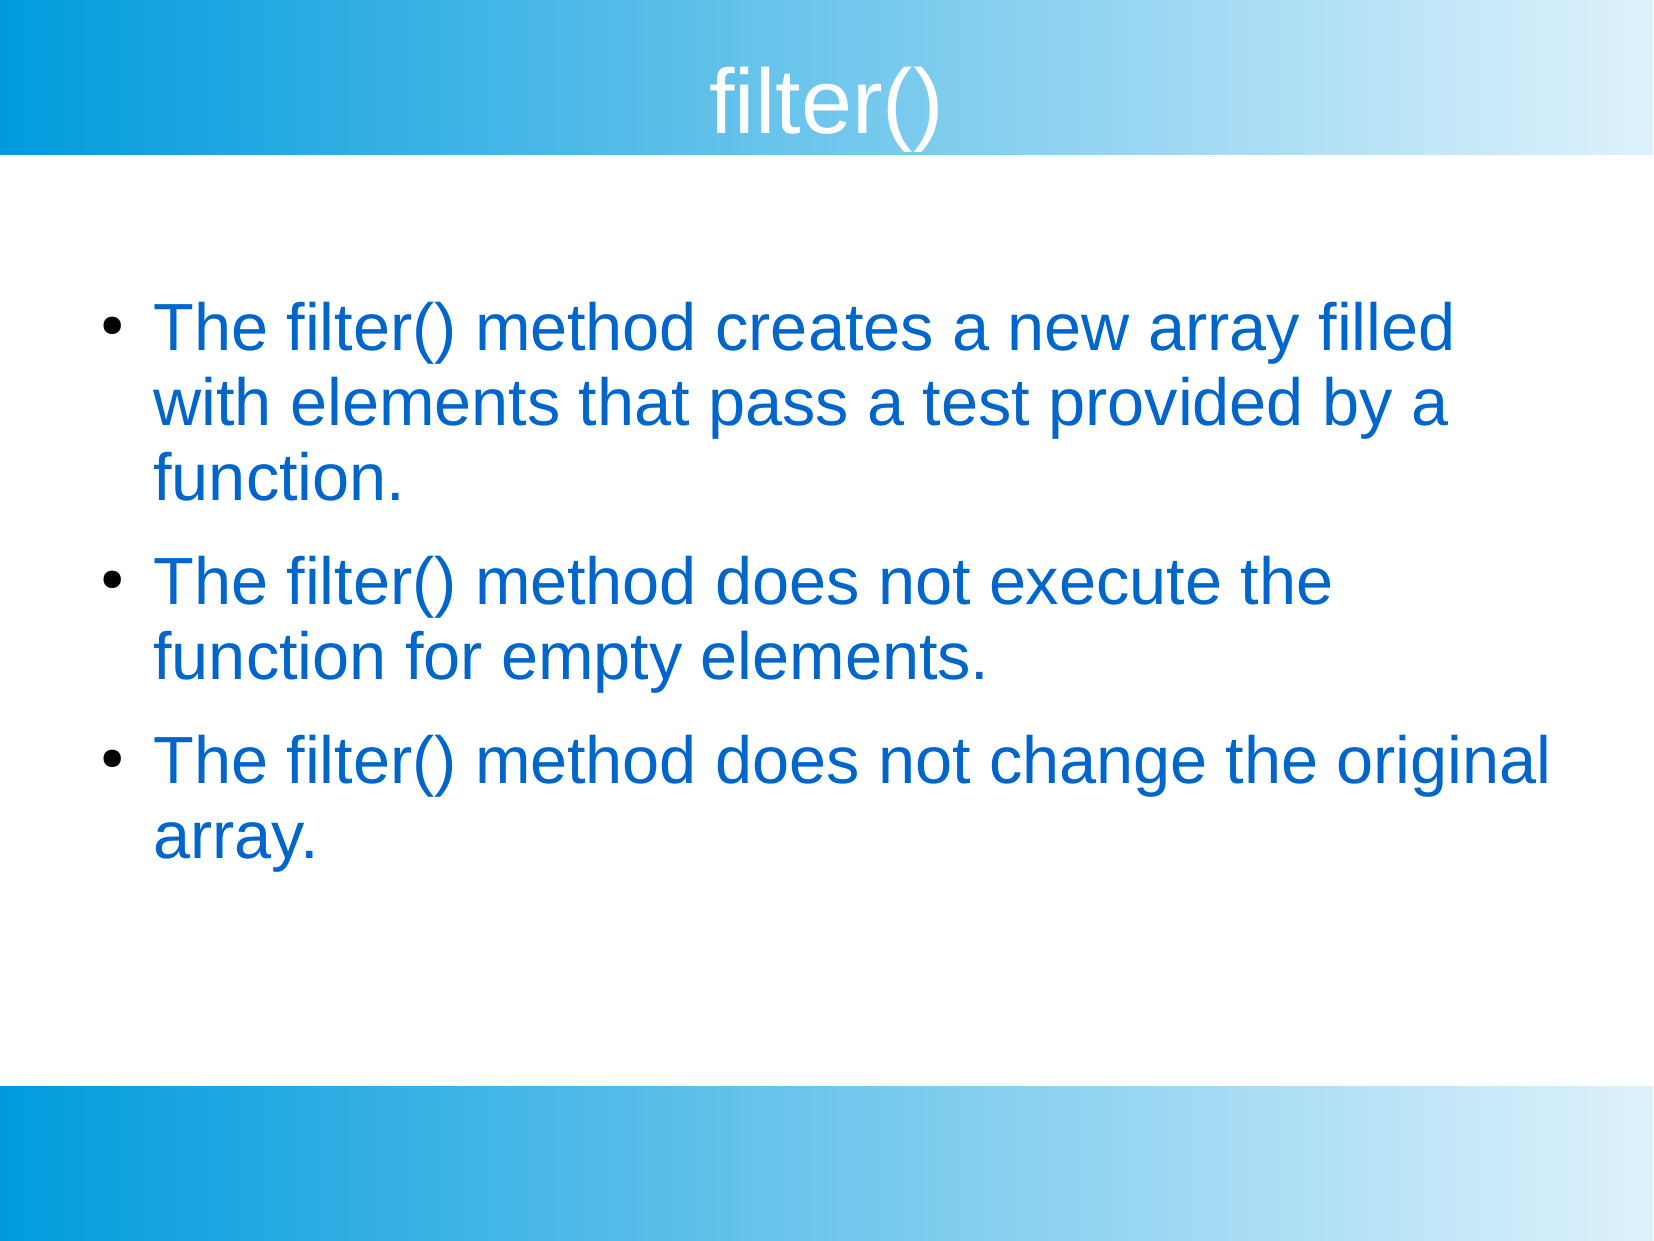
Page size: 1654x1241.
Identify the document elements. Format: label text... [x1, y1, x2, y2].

list The filter() method creates a new array filled with elements that pass a test provided by a function. The filter() method does not execute the function for empty elements. The filter() method does not change the original array. [82, 290, 1571, 1010]
title filter() [82, 49, 1571, 155]
